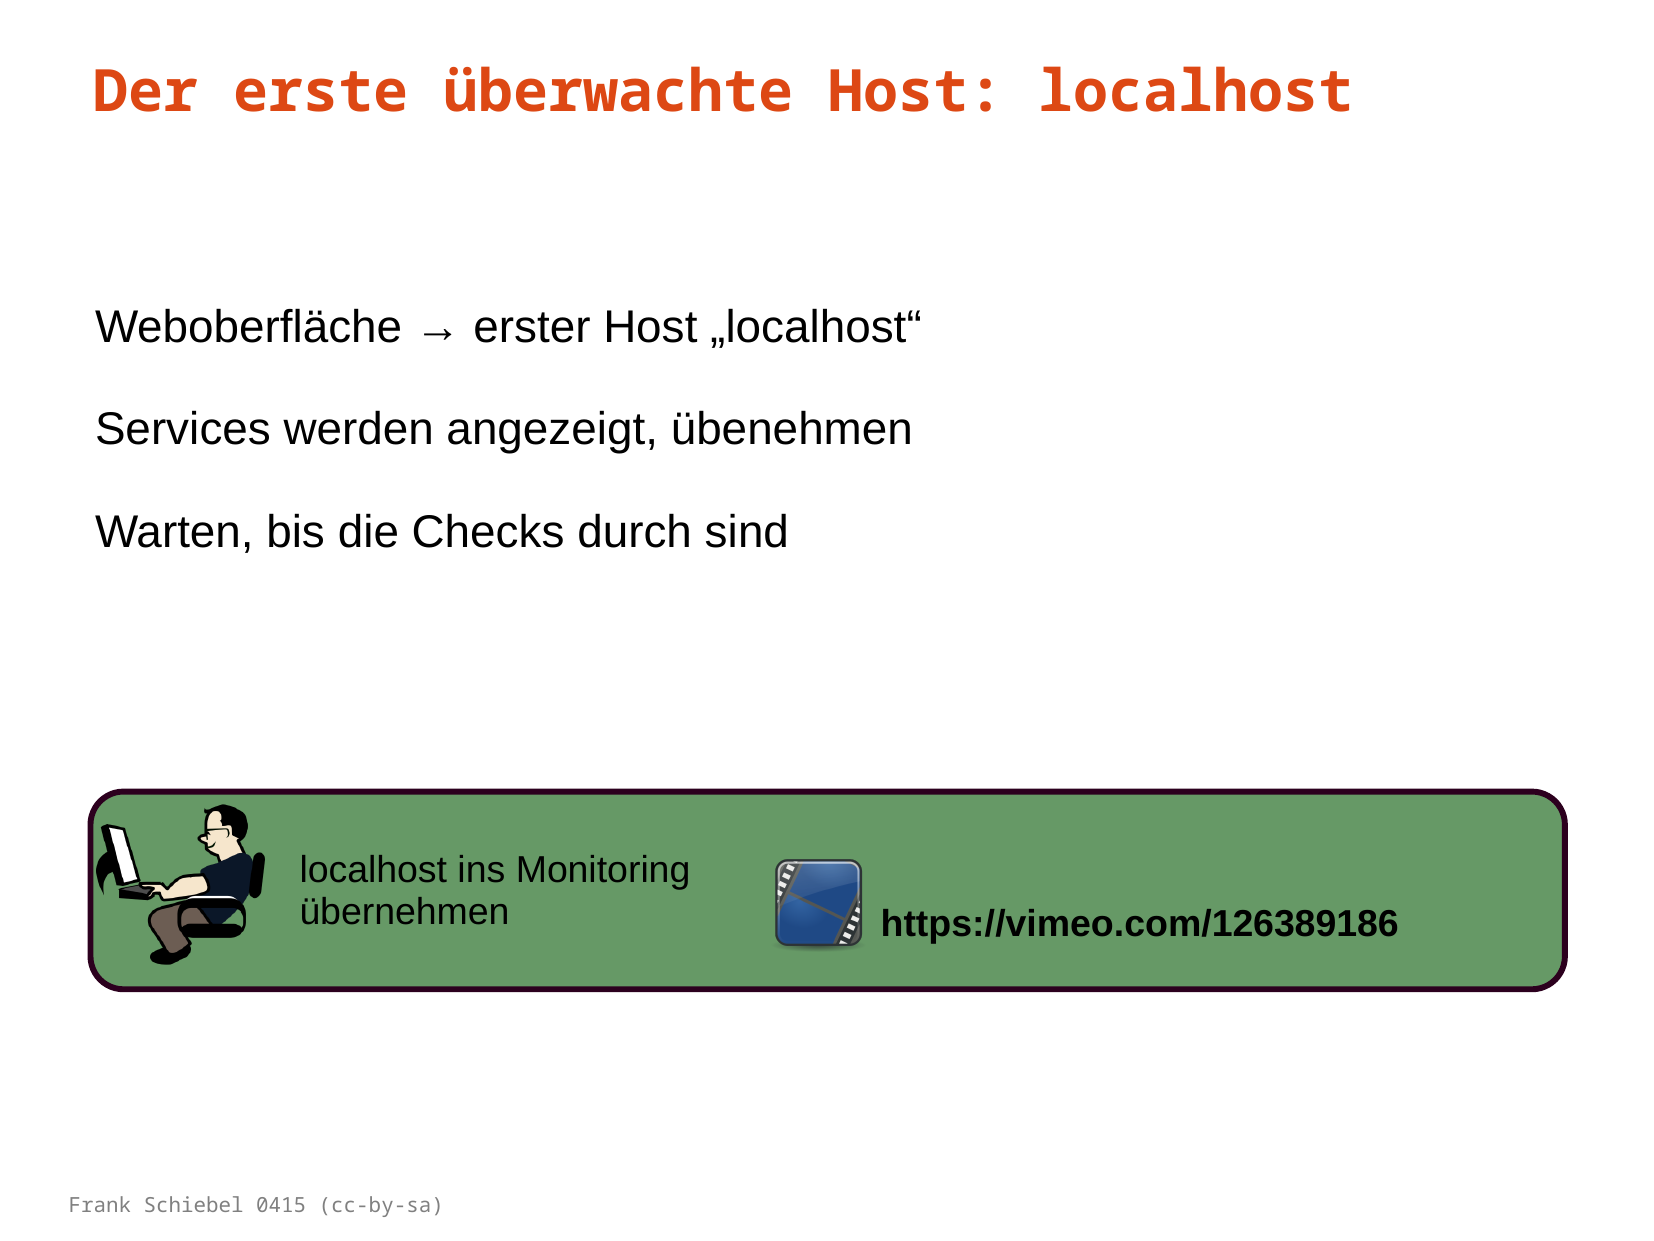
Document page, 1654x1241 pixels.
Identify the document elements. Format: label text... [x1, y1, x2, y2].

text_box Weboberfläche → erster Host „localhost“ Services werden angezeigt, übenehmen Warten, bis die Checks durch sind [80, 293, 1402, 617]
text_box [90, 791, 1565, 990]
picture [771, 859, 866, 952]
text_box Der erste überwachte Host: localhost [78, 42, 1423, 117]
text_box localhost ins Monitoring übernehmen [284, 841, 716, 941]
picture [96, 804, 265, 965]
text_box https://vimeo.com/126389186 [866, 895, 1489, 952]
